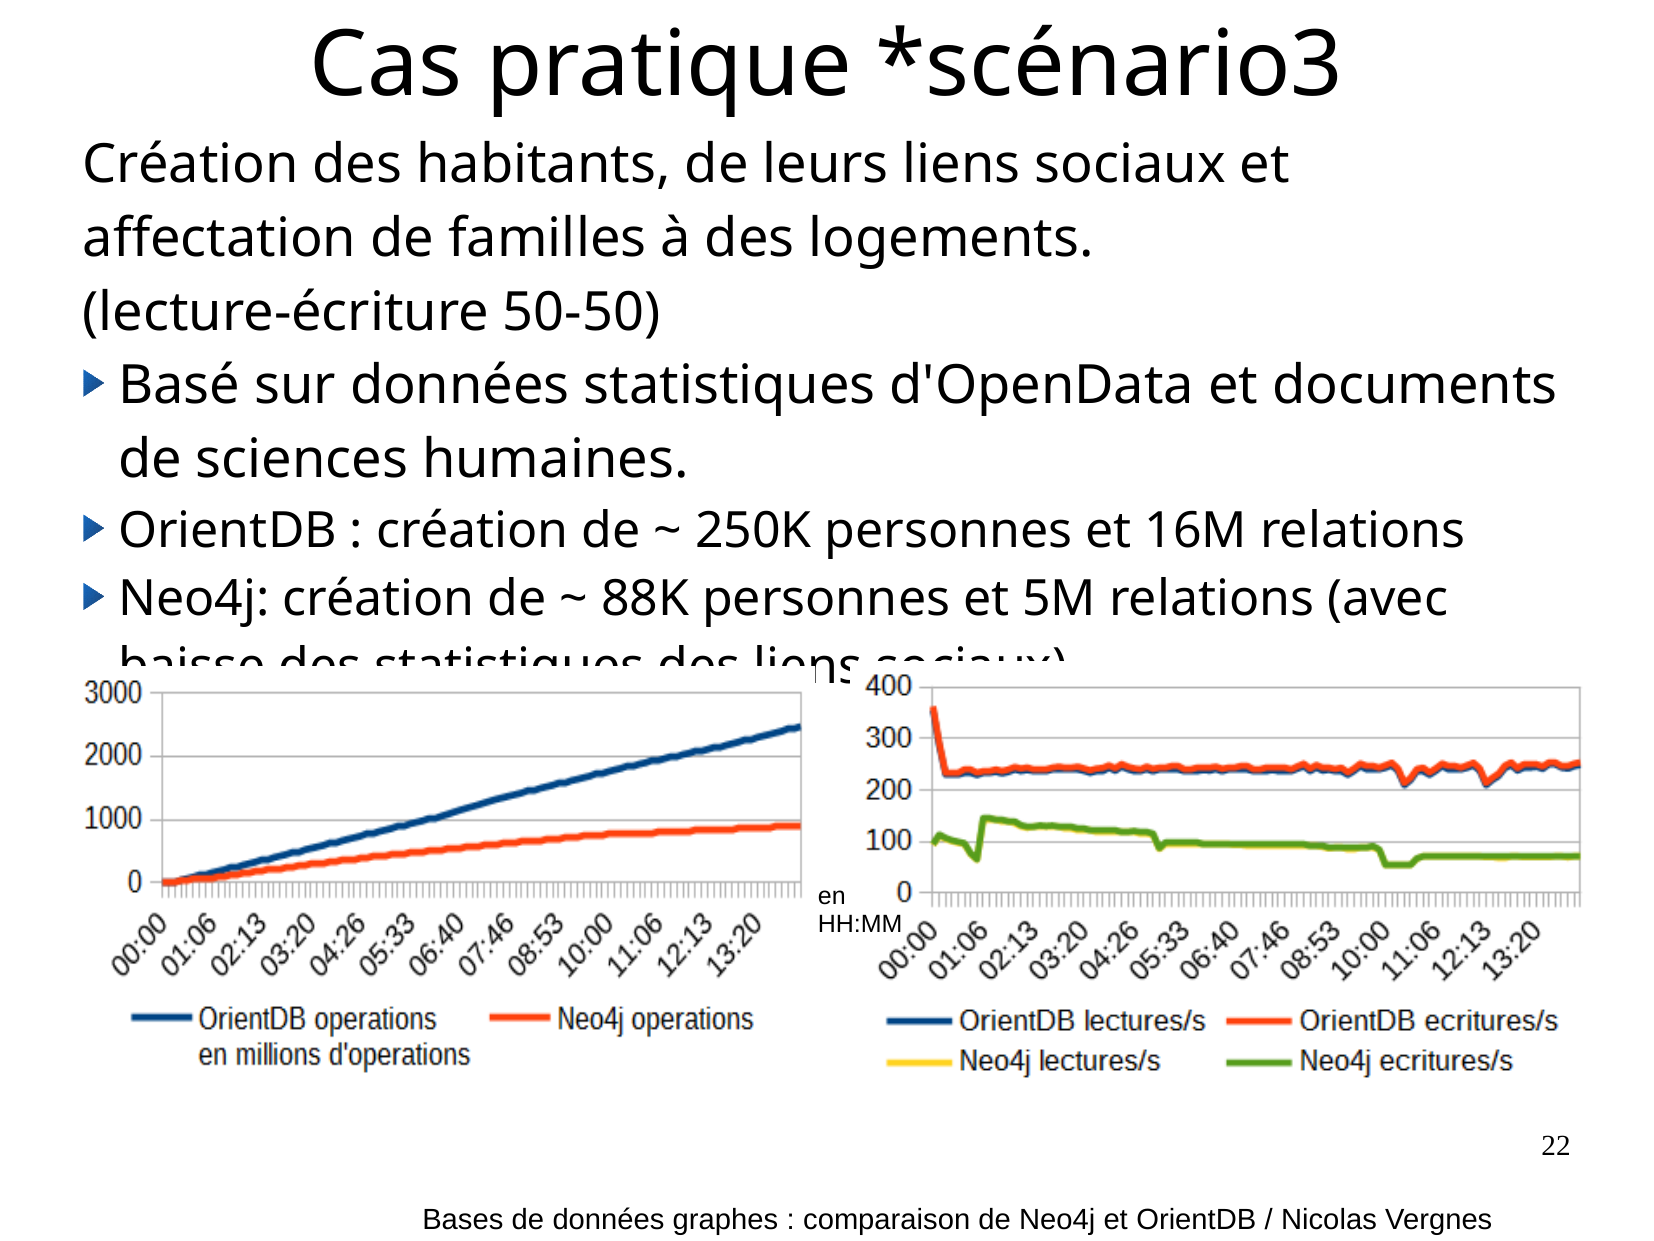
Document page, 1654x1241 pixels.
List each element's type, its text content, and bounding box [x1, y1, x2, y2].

subtitle Création des habitants, de leurs liens sociaux et affectation de familles à des logements. (lecture-écriture 50-50) Basé sur données statistiques d'OpenData et documents de sciences humaines. OrientDB : création de ~ 250K personnes et 16M relations Neo4j: création de ~ 88K personnes et 5M relations (avec baisse des statistiques des liens sociaux) [82, 124, 1571, 638]
text_box Bases de données graphes : comparaison de Neo4j et OrientDB / Nicolas Vergnes [407, 1195, 1511, 1241]
picture [850, 661, 1595, 1102]
picture [70, 666, 815, 1099]
text_box en HH:MM [803, 874, 918, 945]
title Cas pratique *scénario3 [82, 6, 1571, 114]
